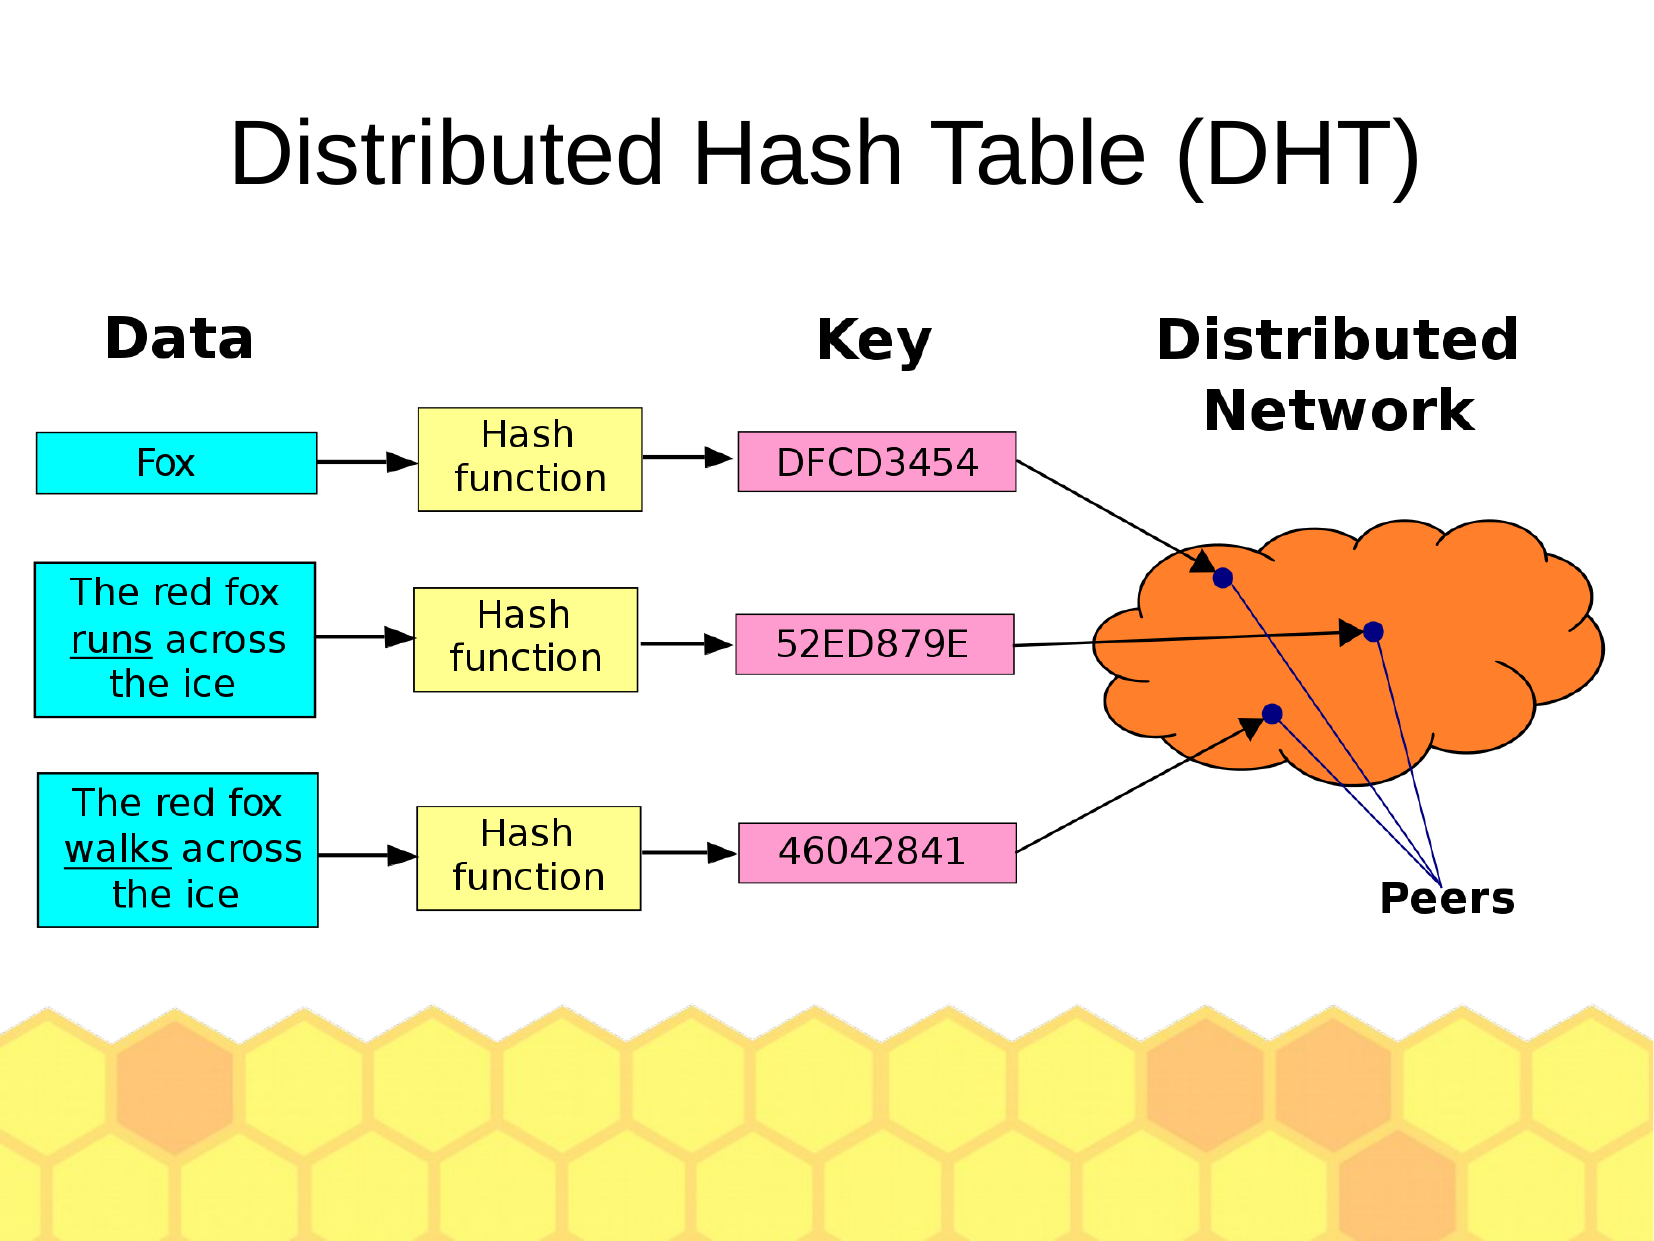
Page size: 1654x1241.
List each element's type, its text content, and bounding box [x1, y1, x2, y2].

picture [8, 276, 1654, 971]
picture [0, 1001, 1654, 1241]
title Distributed Hash Table (DHT) [82, 49, 1571, 257]
